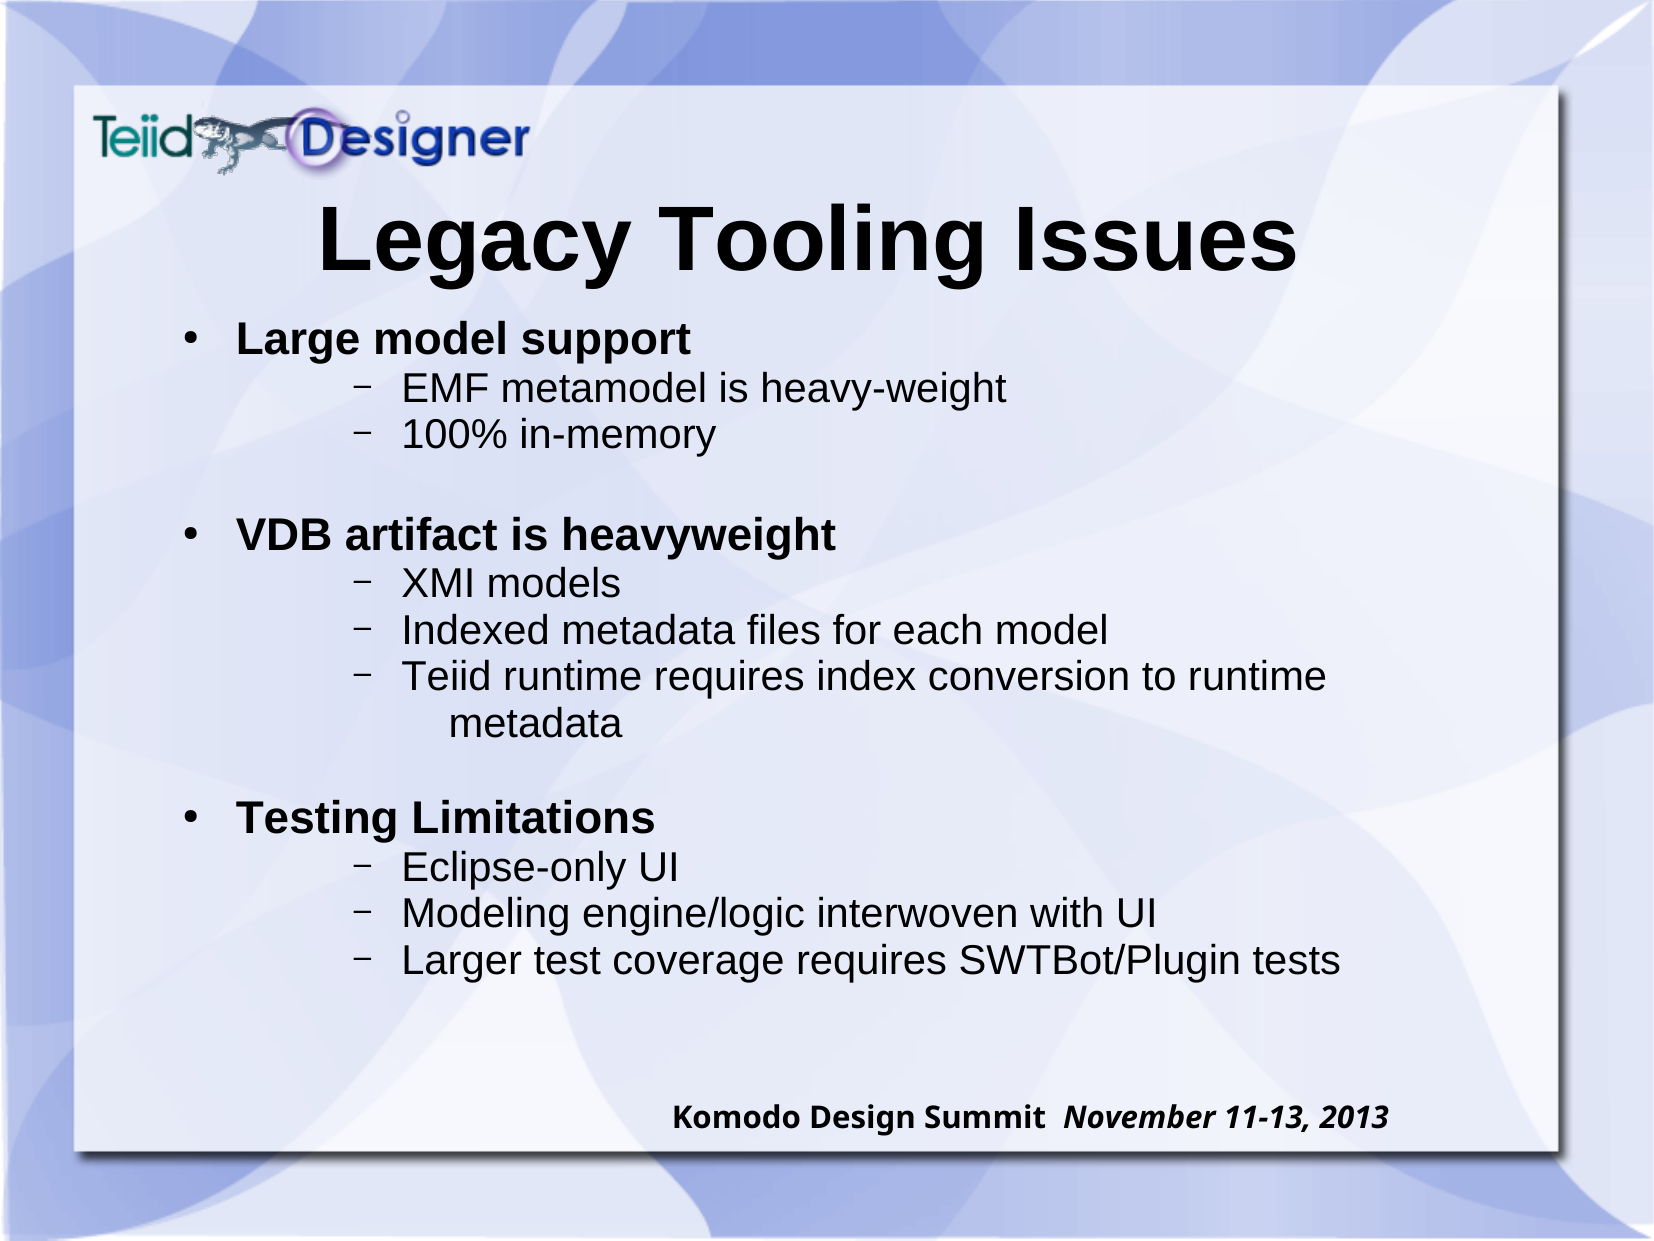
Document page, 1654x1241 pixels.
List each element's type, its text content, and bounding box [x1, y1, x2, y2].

picture [0, 0, 1654, 1241]
list Large model support EMF metamodel is heavy-weight 100% in-memory VDB artifact is heavyweight XMI models Indexed metadata files for each model Teiid runtime requires index conversion to runtime metadata Testing Limitations Eclipse-only UI Modeling engine/logic interwoven with UI Larger test coverage requires SWTBot/Plugin tests [165, 313, 1501, 1035]
title Legacy Tooling Issues [82, 180, 1536, 298]
